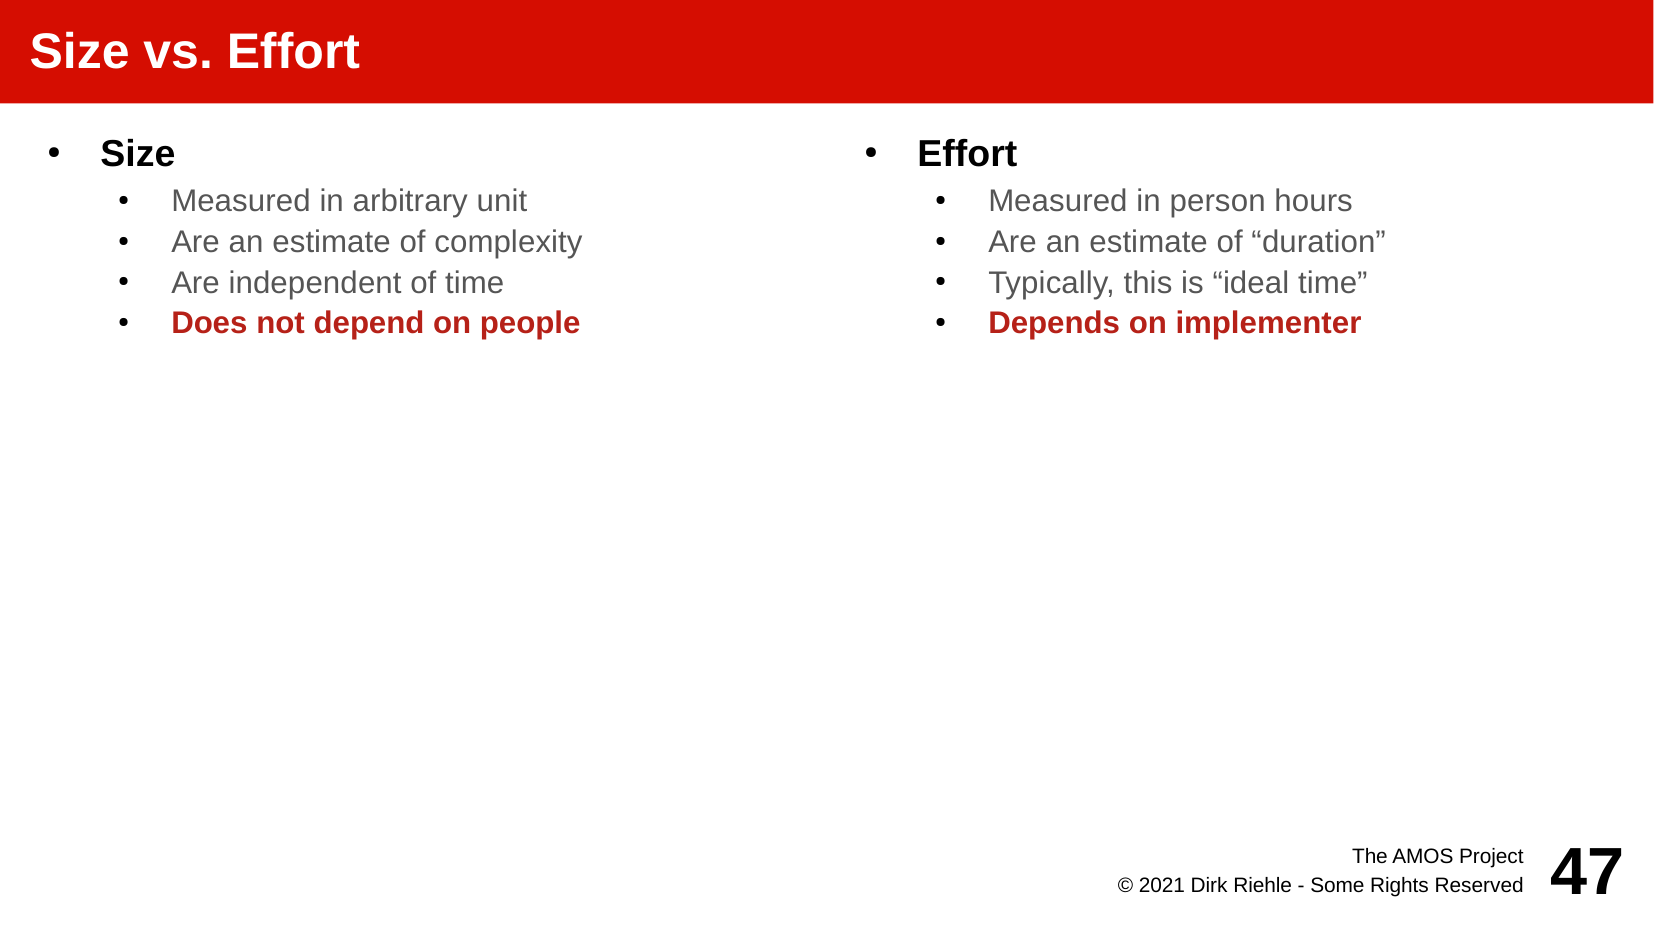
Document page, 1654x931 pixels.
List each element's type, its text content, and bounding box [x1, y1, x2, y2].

list Size Measured in arbitrary unit Are an estimate of complexity Are independent of time Does not depend on people [29, 132, 808, 813]
title Size vs. Effort [0, 0, 1654, 104]
list Effort Measured in person hours Are an estimate of “duration” Typically, this is “ideal time” Depends on implementer [846, 132, 1625, 813]
